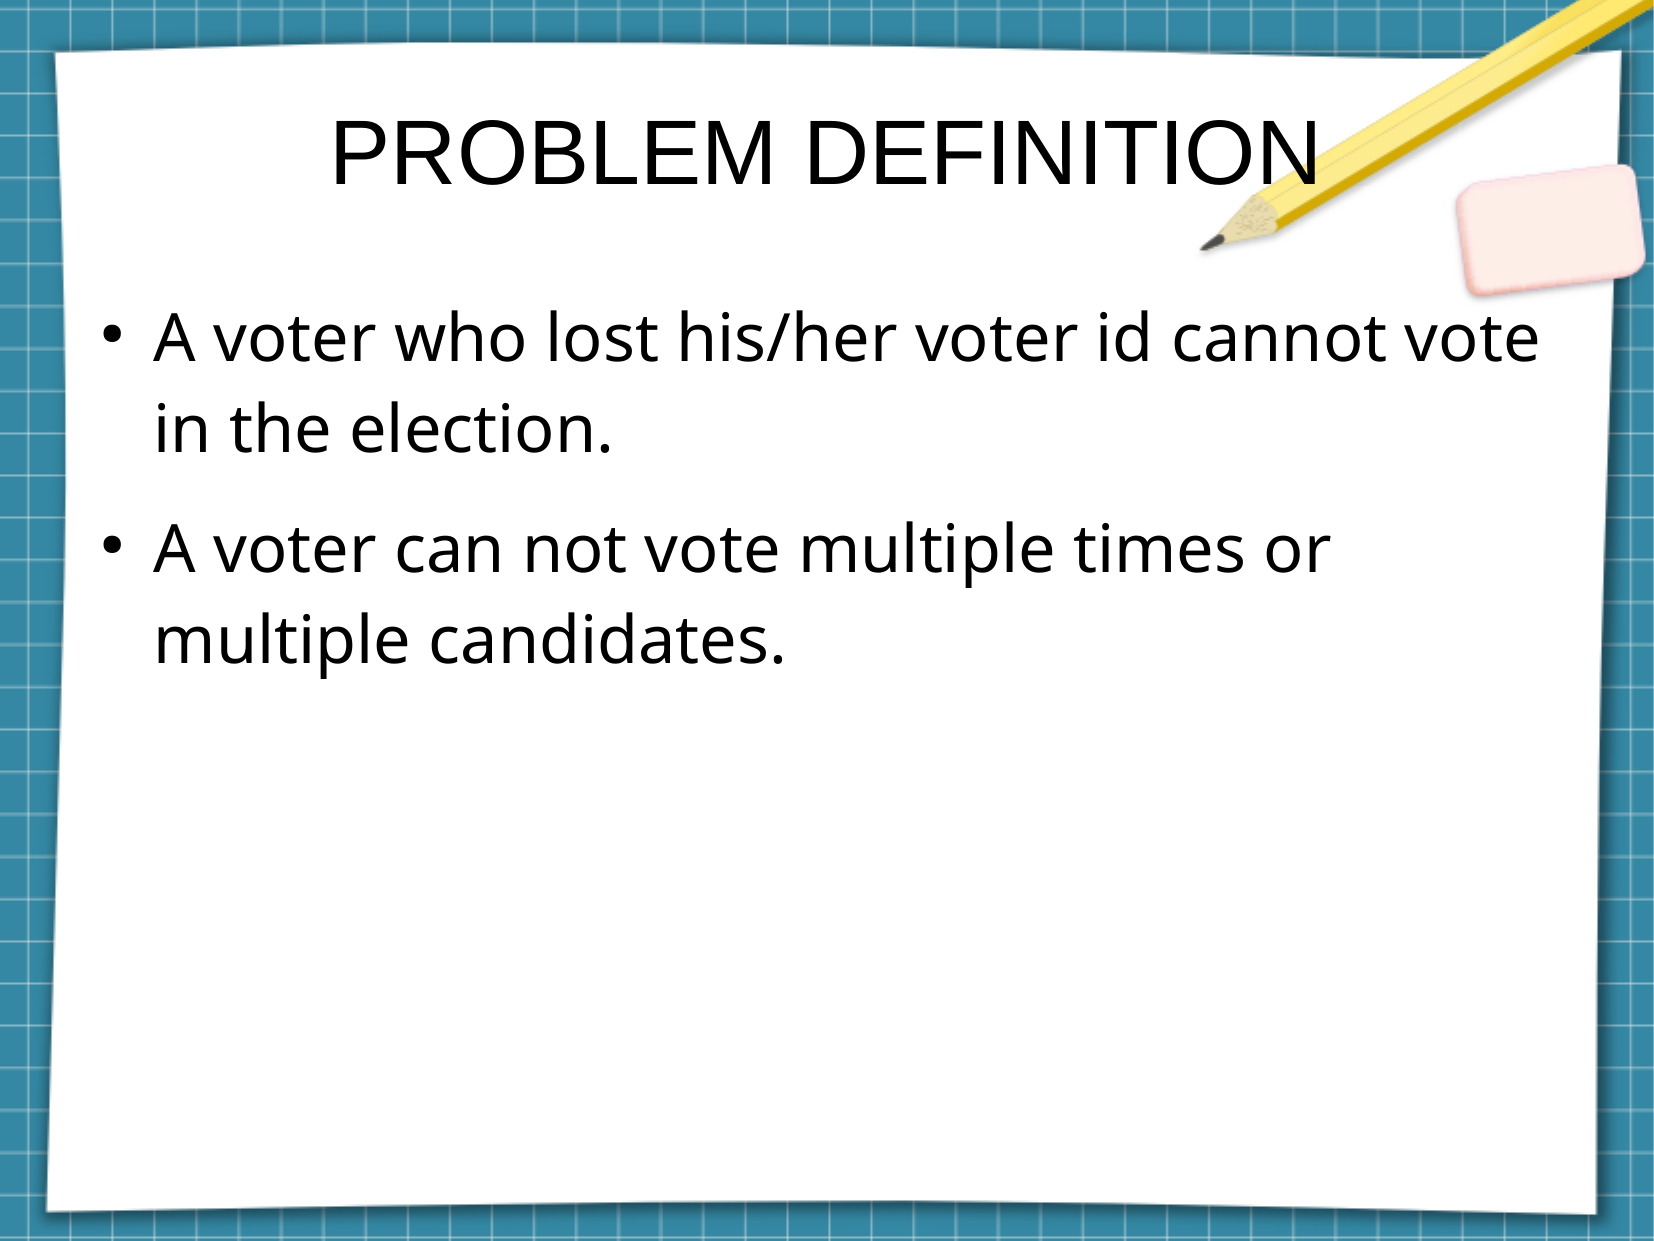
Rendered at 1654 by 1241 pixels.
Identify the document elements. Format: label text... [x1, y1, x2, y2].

picture [0, 0, 1654, 1241]
title PROBLEM DEFINITION [82, 49, 1571, 257]
list A voter who lost his/her voter id cannot vote in the election. A voter can not vote multiple times or multiple candidates. [82, 290, 1571, 1010]
